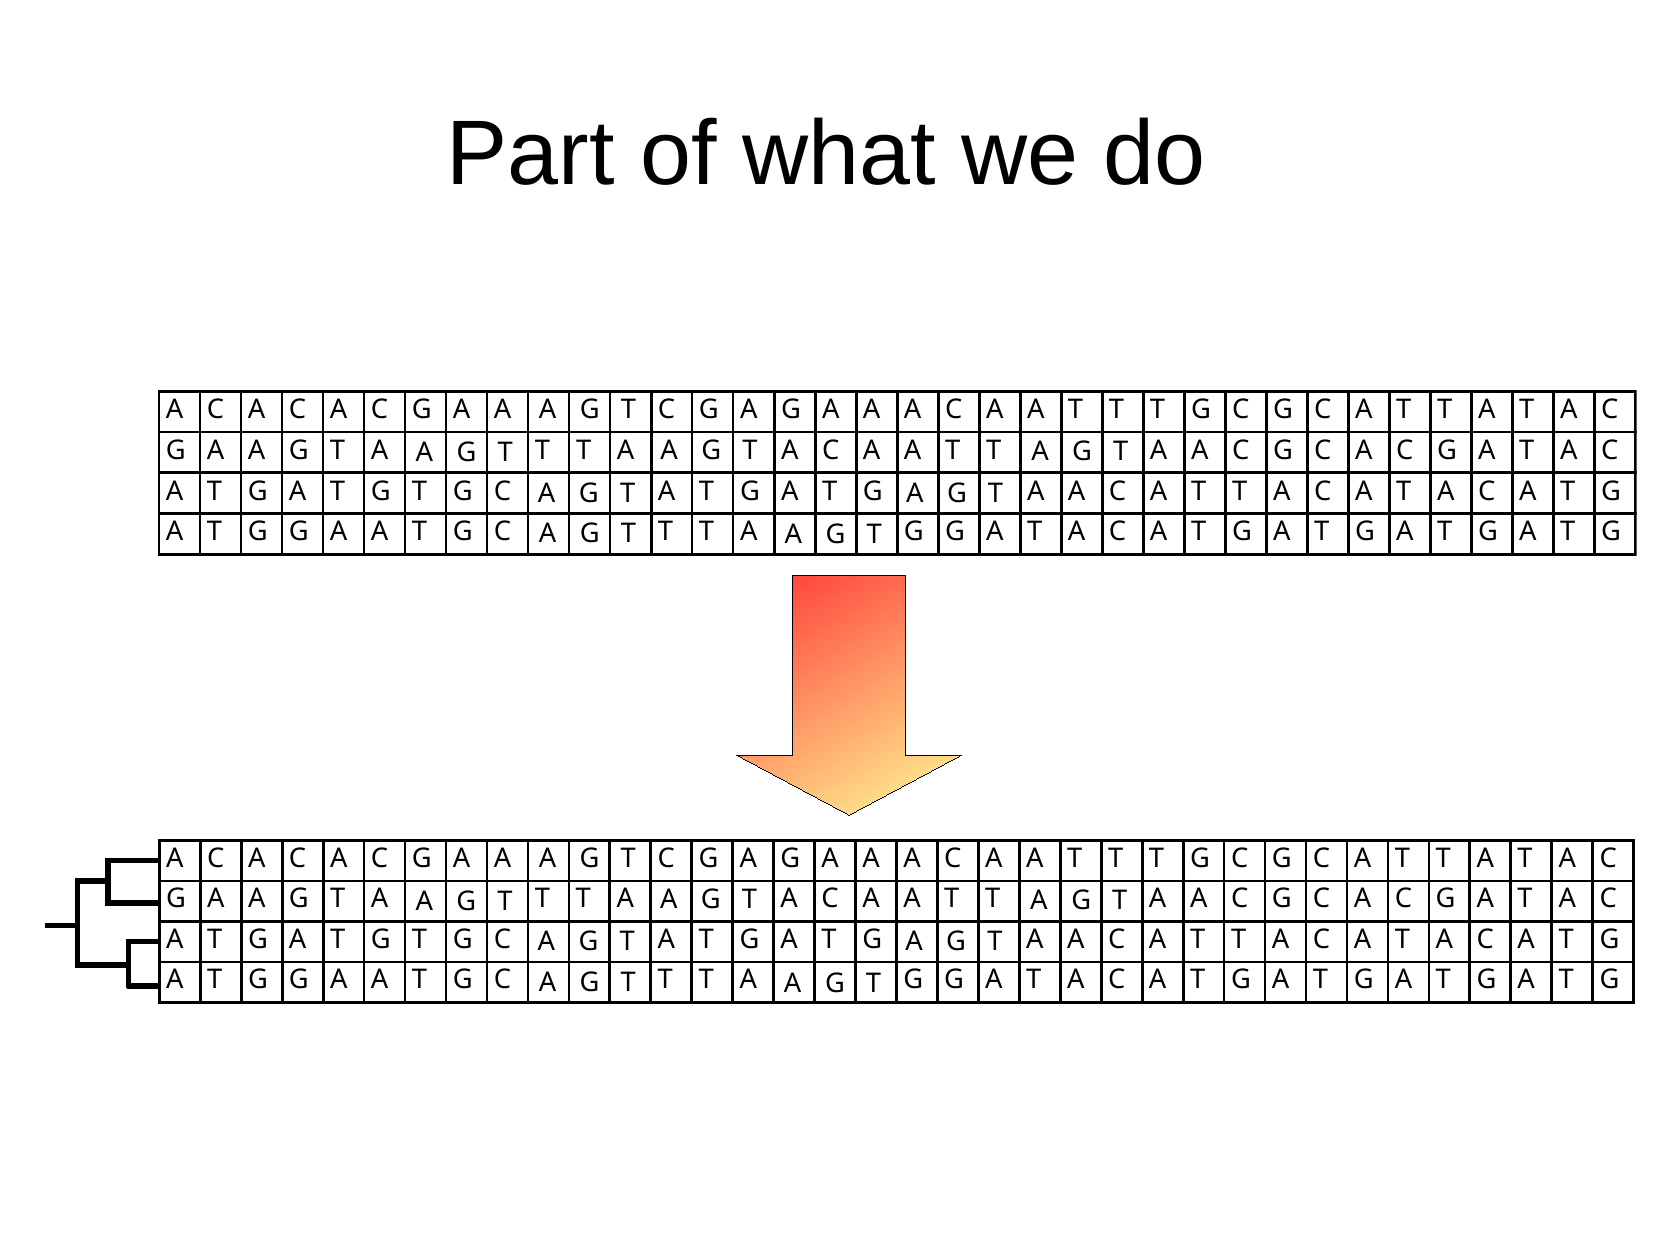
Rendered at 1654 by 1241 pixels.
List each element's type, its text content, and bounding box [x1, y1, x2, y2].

picture [157, 390, 1637, 556]
title Part of what we do [82, 49, 1571, 257]
text_box [736, 575, 962, 816]
picture [45, 839, 1636, 1004]
